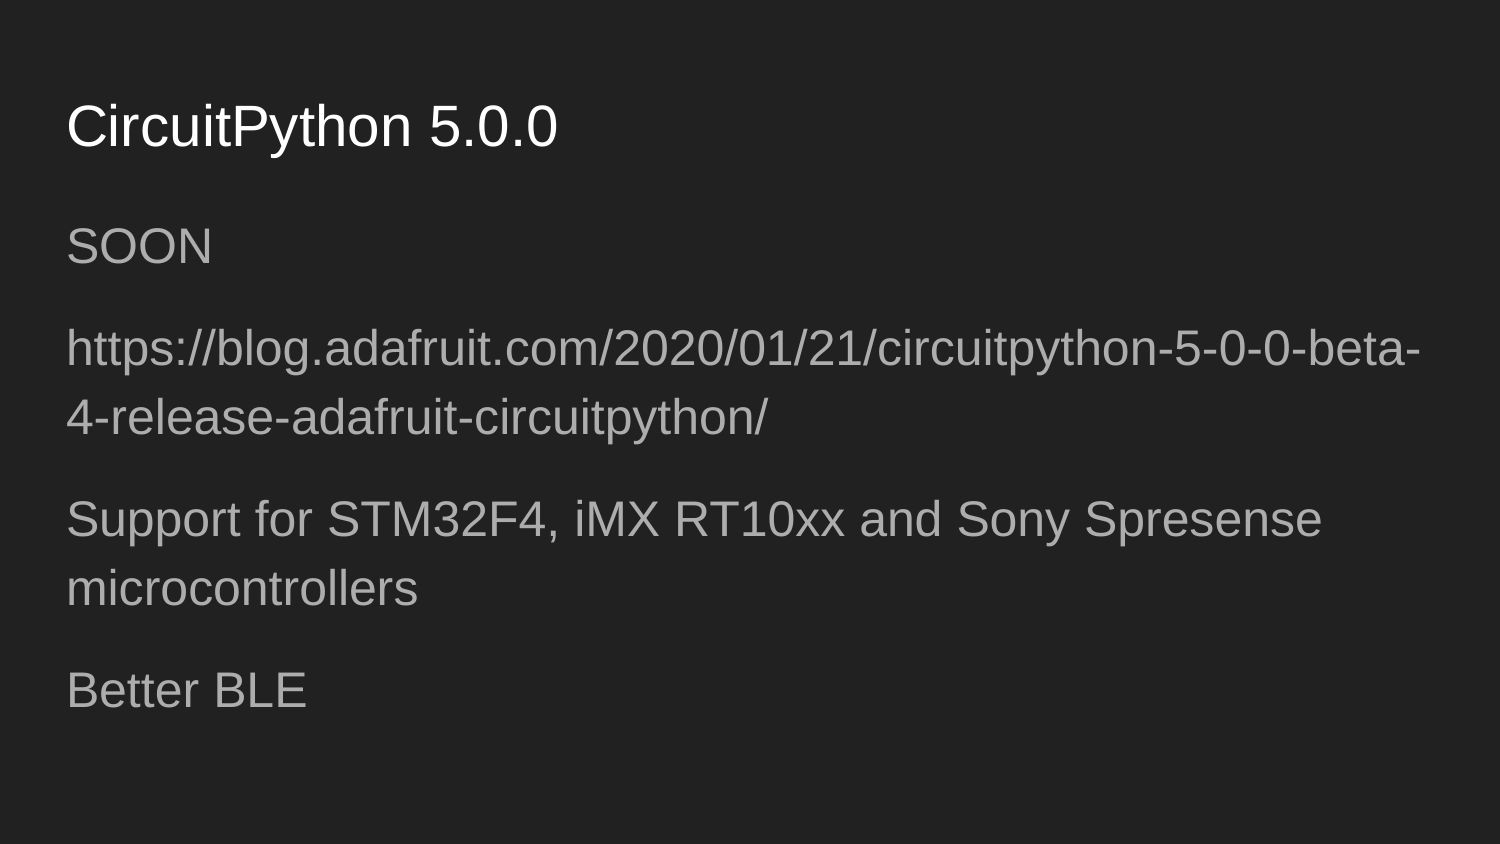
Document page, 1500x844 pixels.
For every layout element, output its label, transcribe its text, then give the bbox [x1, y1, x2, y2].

list SOON https://blog.adafruit.com/2020/01/21/circuitpython-5-0-0-beta-4-release-adafruit-circuitpython/ Support for STM32F4, iMX RT10xx and Sony Spresense microcontrollers Better BLE [51, 189, 1449, 750]
title CircuitPython 5.0.0 [51, 72, 1449, 167]
